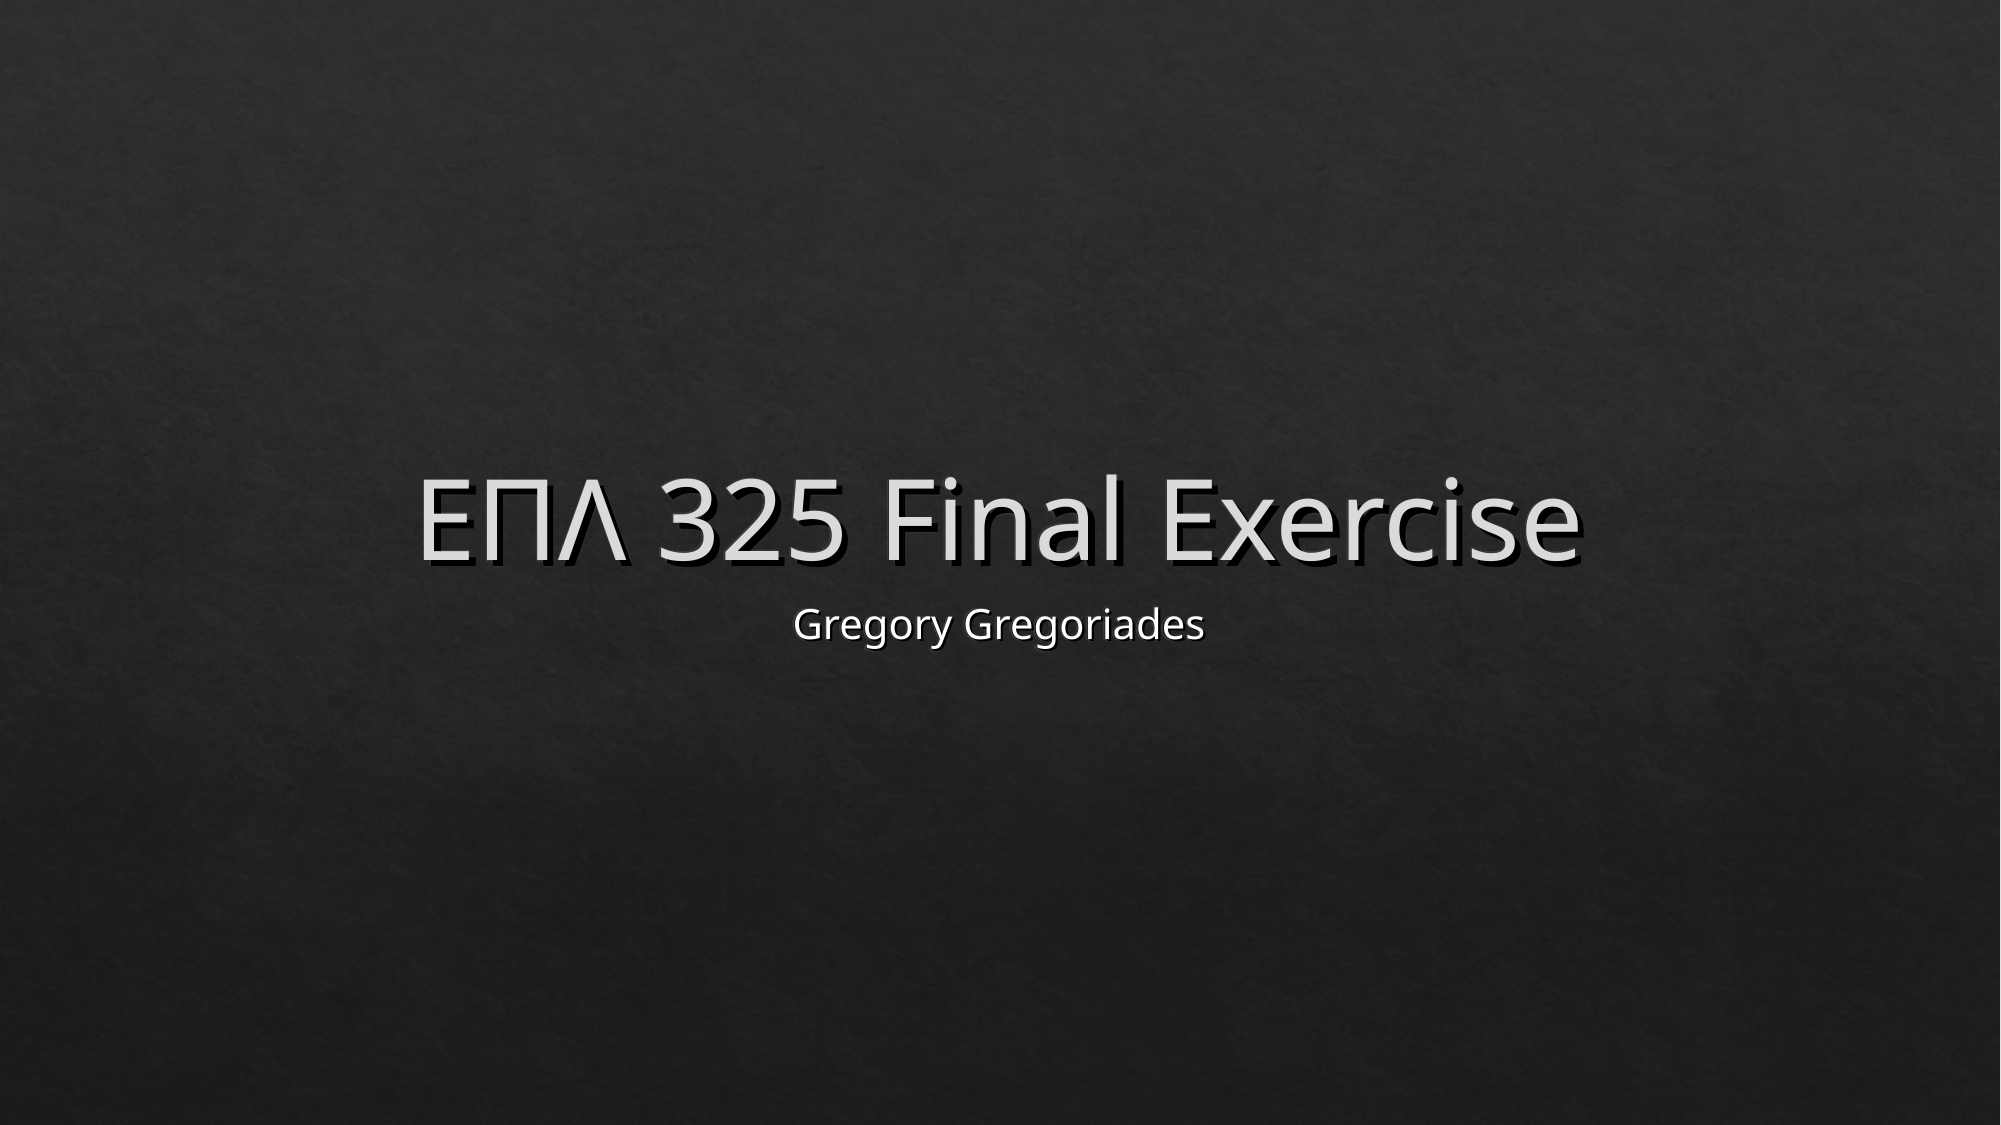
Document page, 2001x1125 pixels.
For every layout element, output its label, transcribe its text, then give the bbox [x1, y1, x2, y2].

subtitle Gregory Gregoriades [224, 590, 1774, 763]
title ΕΠΛ 325 Final Exercise [224, 290, 1774, 590]
